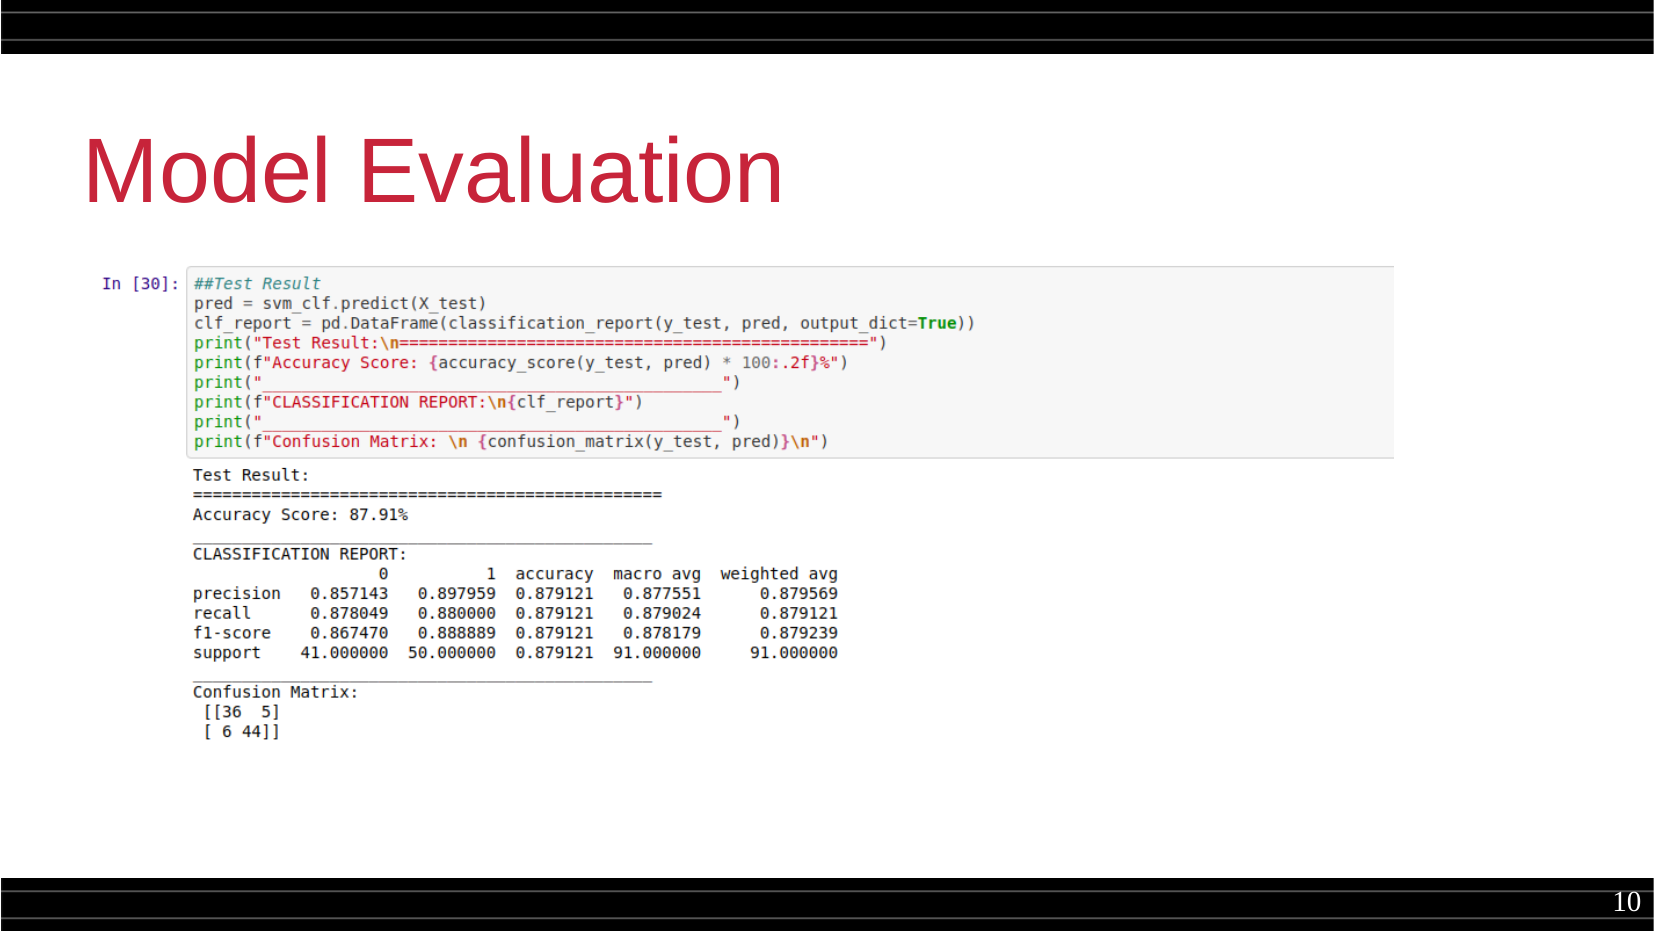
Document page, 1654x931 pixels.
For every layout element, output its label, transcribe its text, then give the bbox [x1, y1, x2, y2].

picture [1, 878, 1654, 931]
picture [94, 236, 1394, 756]
picture [1, 0, 1654, 54]
title Model Evaluation [82, 92, 1571, 249]
